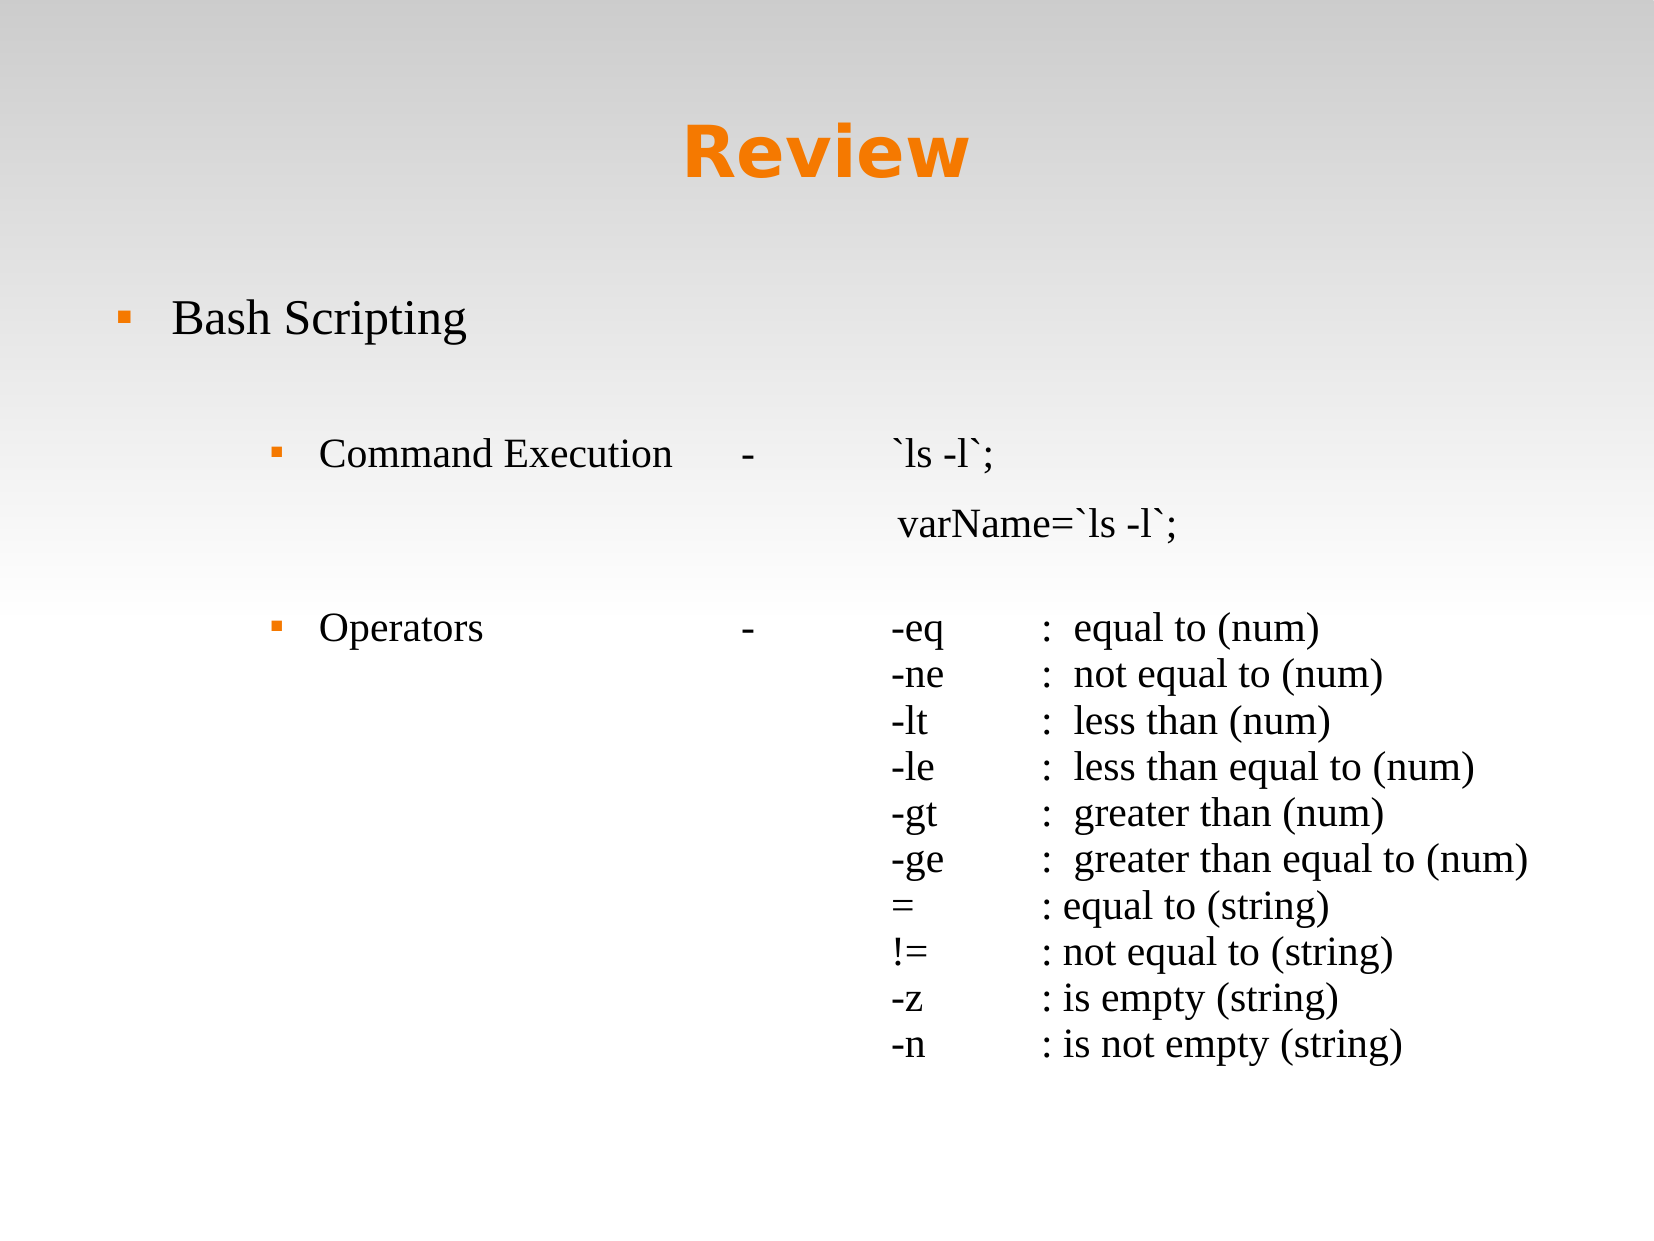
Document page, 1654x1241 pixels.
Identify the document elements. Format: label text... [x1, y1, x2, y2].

list Bash Scripting Command Execution - `ls -l`; varName=`ls -l`; Operators - -eq : equal to (num) -ne : not equal to (num) -lt : less than (num) -le : less than equal to (num) -gt : greater than (num) -ge : greater than equal to (num) = : equal to (string) != : not equal to (string) -z : is empty (string) -n : is not empty (string) [82, 290, 1571, 1133]
title Review [82, 49, 1571, 257]
